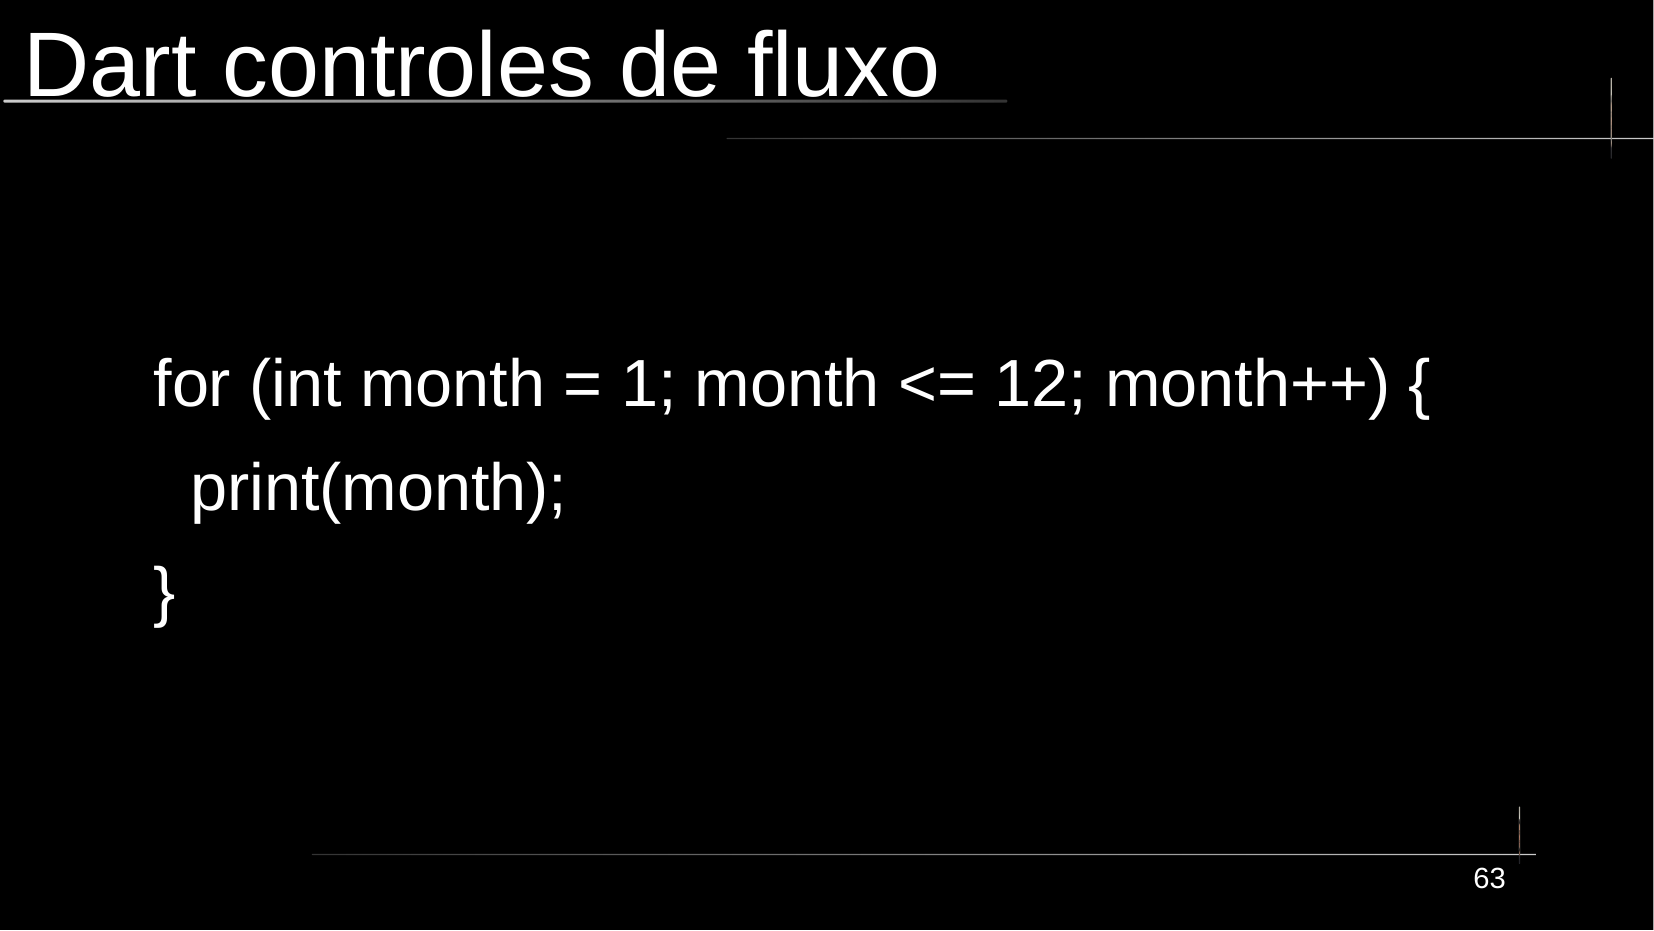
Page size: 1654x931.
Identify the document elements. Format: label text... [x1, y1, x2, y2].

subtitle for (int month = 1; month <= 12; month++) { print(month); } [82, 217, 1571, 757]
title Dart controles de fluxo [23, 11, 1589, 119]
